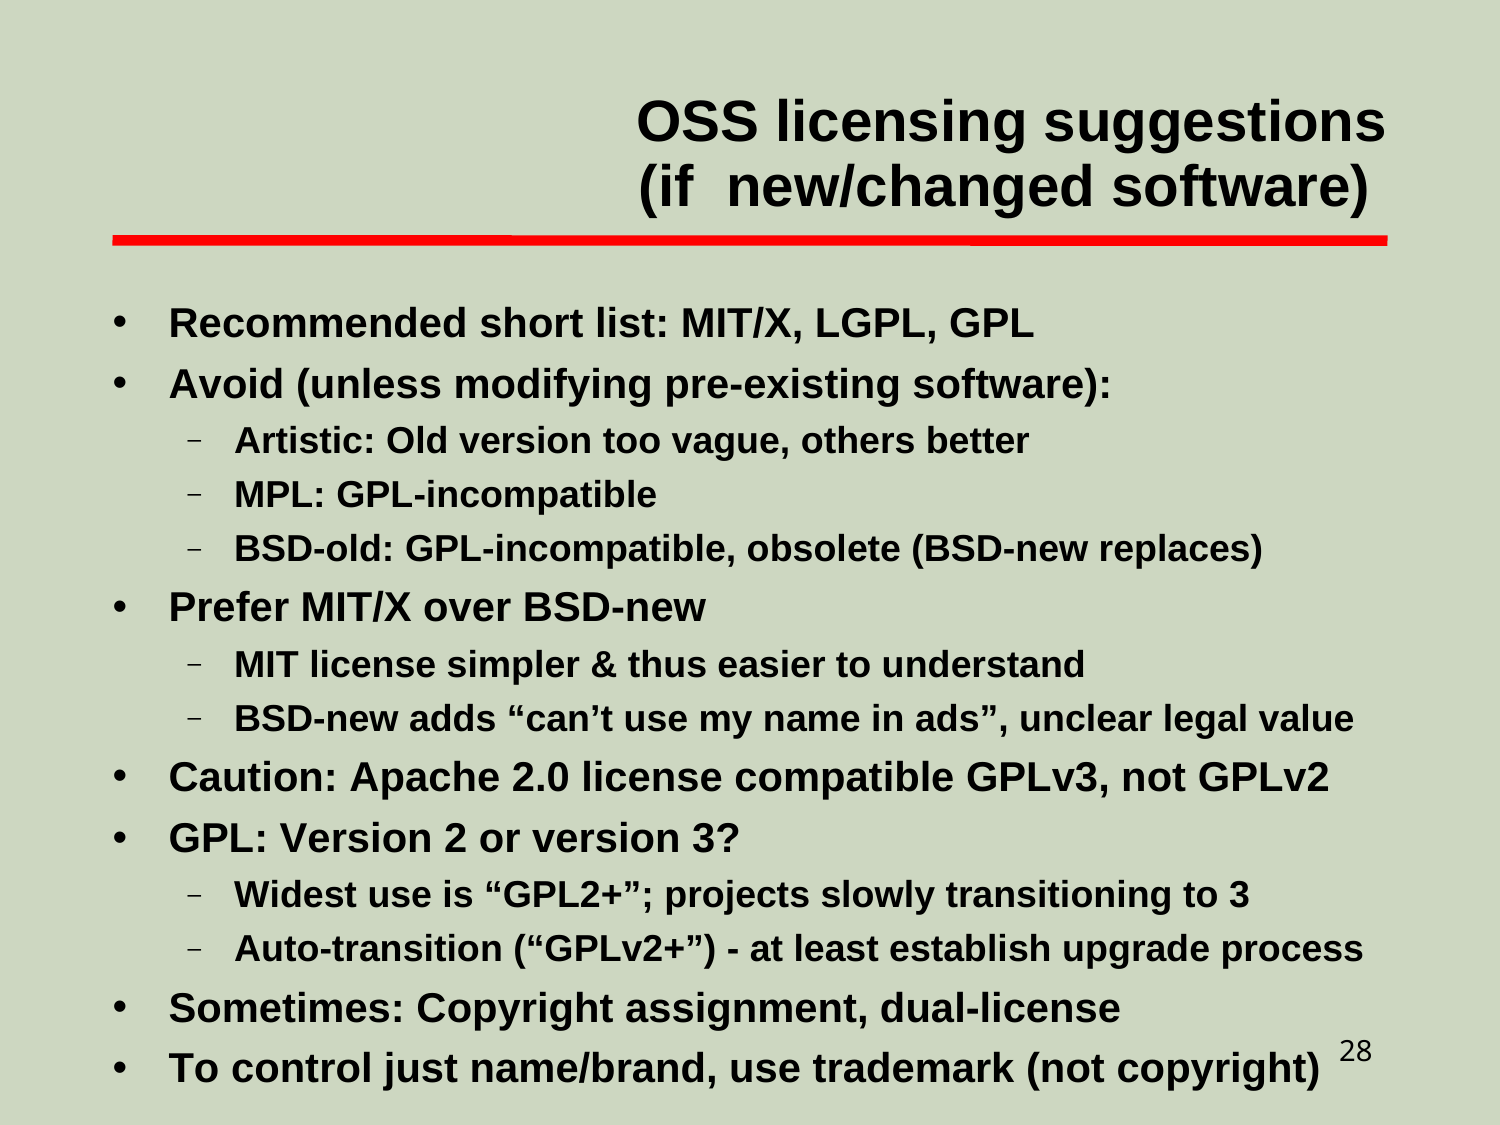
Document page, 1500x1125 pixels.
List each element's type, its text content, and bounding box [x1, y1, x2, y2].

list Recommended short list: MIT/X, LGPL, GPL Avoid (unless modifying pre-existing software): Artistic: Old version too vague, others better MPL: GPL-incompatible BSD-old: GPL-incompatible, obsolete (BSD-new replaces) Prefer MIT/X over BSD-new MIT license simpler & thus easier to understand BSD-new adds “can’t use my name in ads”, unclear legal value Caution: Apache 2.0 license compatible GPLv3, not GPLv2 GPL: Version 2 or version 3? Widest use is “GPL2+”; projects slowly transitioning to 3 Auto-transition (“GPLv2+”) - at least establish upgrade process Sometimes: Copyright assignment, dual-license To control just name/brand, use trademark (not copyright) [112, 299, 1388, 1094]
title OSS licensing suggestions (if new/changed software) [337, 89, 1388, 220]
